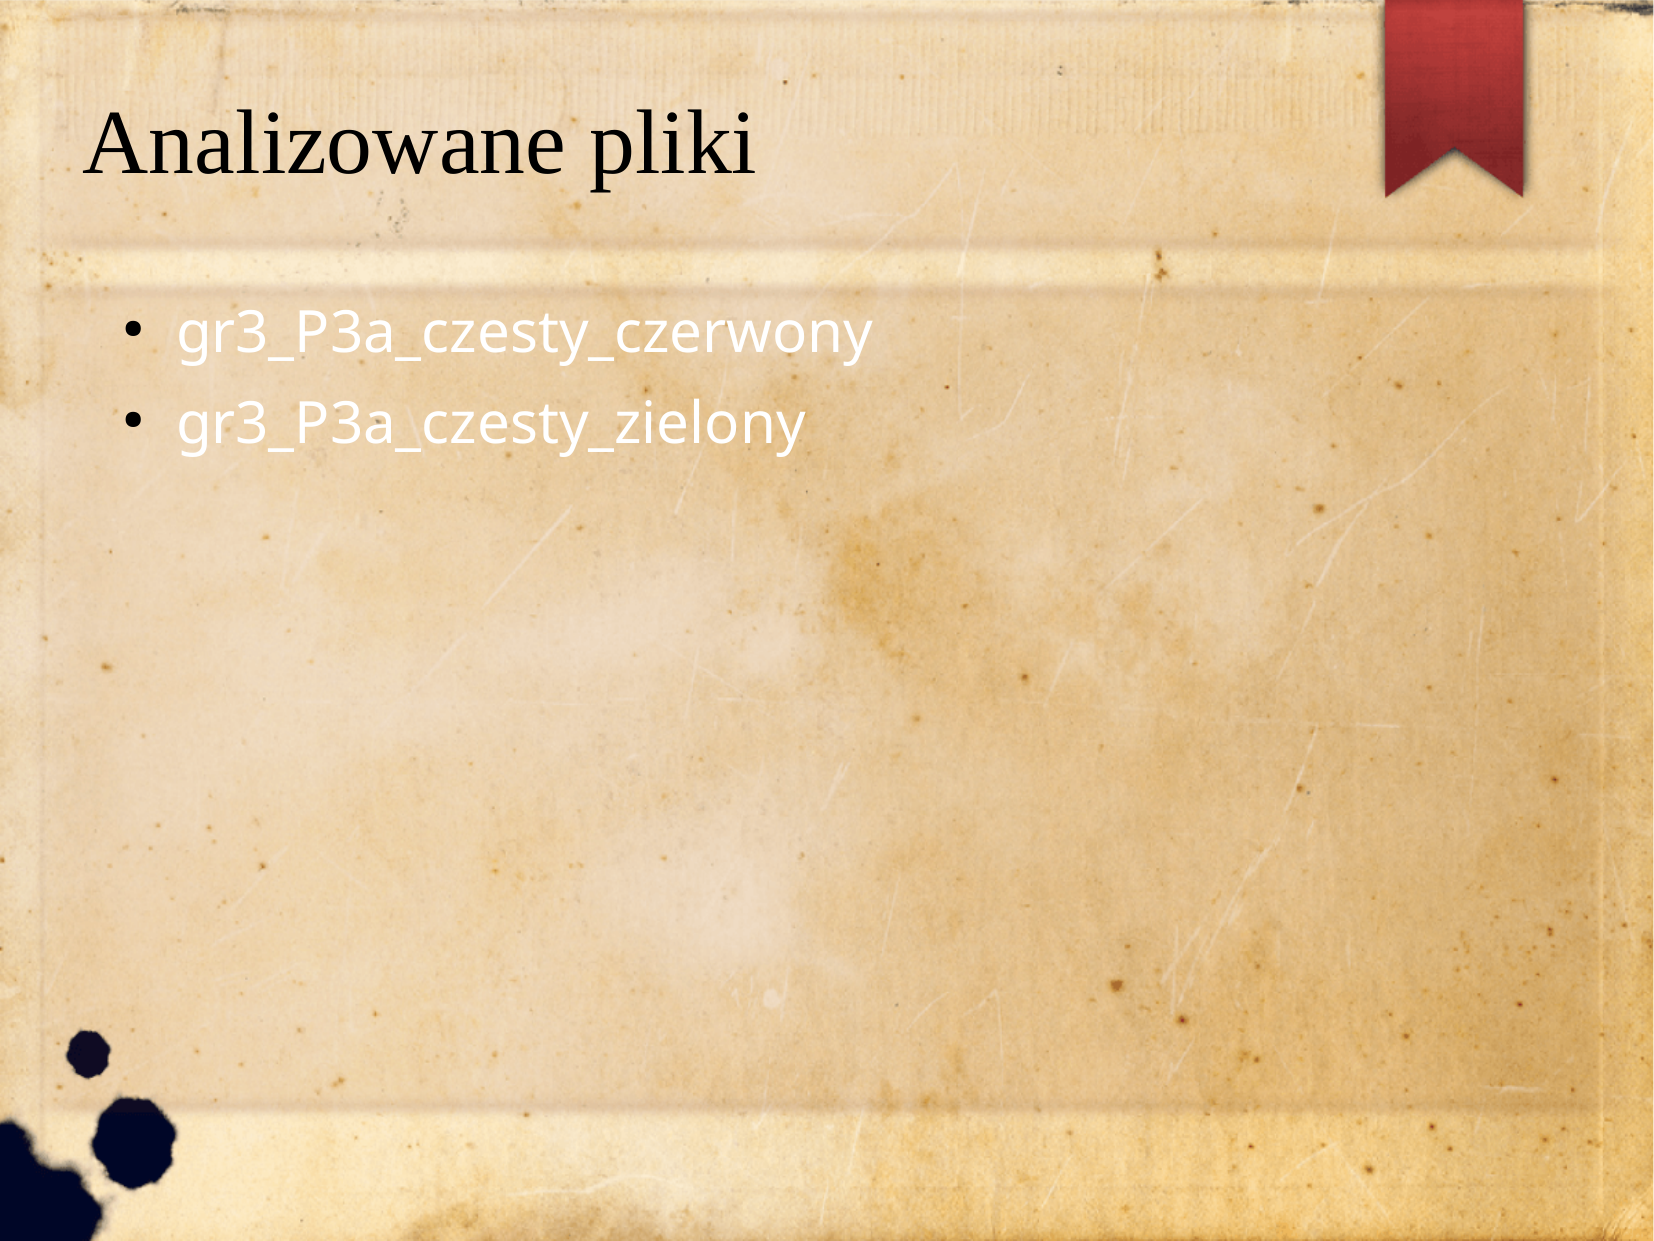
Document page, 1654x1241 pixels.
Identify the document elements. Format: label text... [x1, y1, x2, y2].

picture [0, 0, 1654, 1241]
title Analizowane pliki [82, 49, 1347, 237]
list gr3_P3a_czesty_czerwony gr3_P3a_czesty_zielony [82, 290, 1538, 1010]
